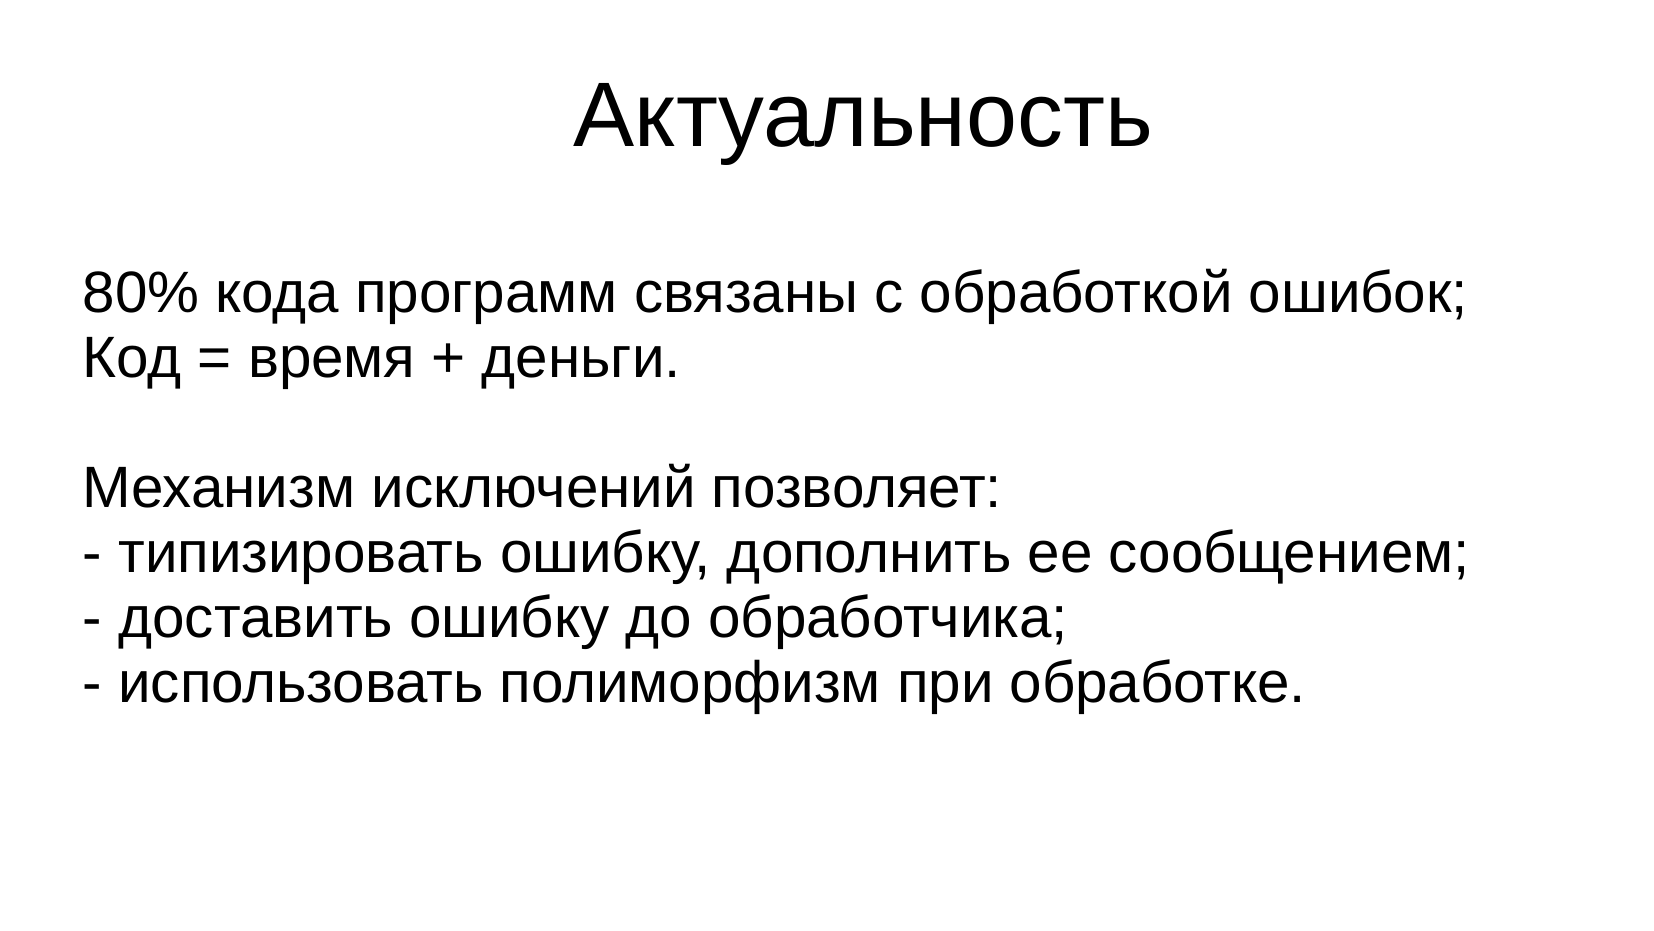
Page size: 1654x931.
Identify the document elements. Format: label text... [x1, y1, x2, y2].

subtitle 80% кода программ связаны с обработкой ошибок; Код = время + деньги. Механизм исключений позволяет: - типизировать ошибку, дополнить ее сообщением; - доставить ошибку до обработчика; - использовать полиморфизм при обработке. [82, 217, 1571, 757]
title Актуальность [82, 37, 1571, 193]
